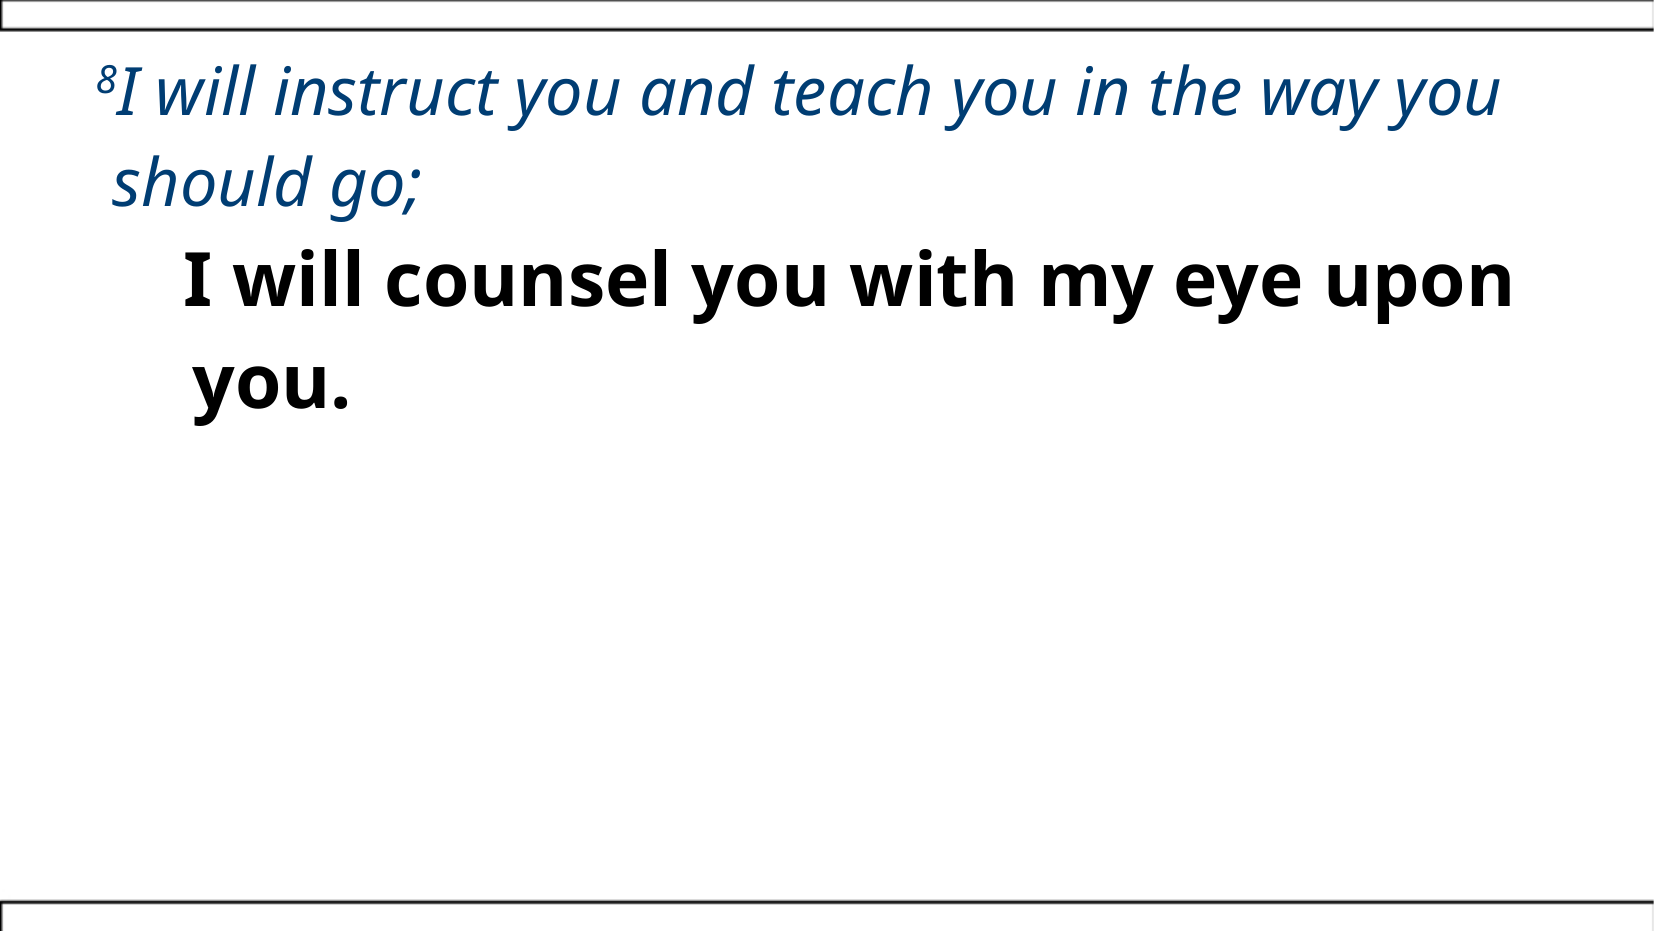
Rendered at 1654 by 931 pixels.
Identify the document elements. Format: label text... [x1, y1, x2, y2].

text_box 8I will instruct you and teach you in the way you should go; I will counsel you with my eye upon you. [80, 36, 1581, 429]
picture [0, 0, 1654, 931]
